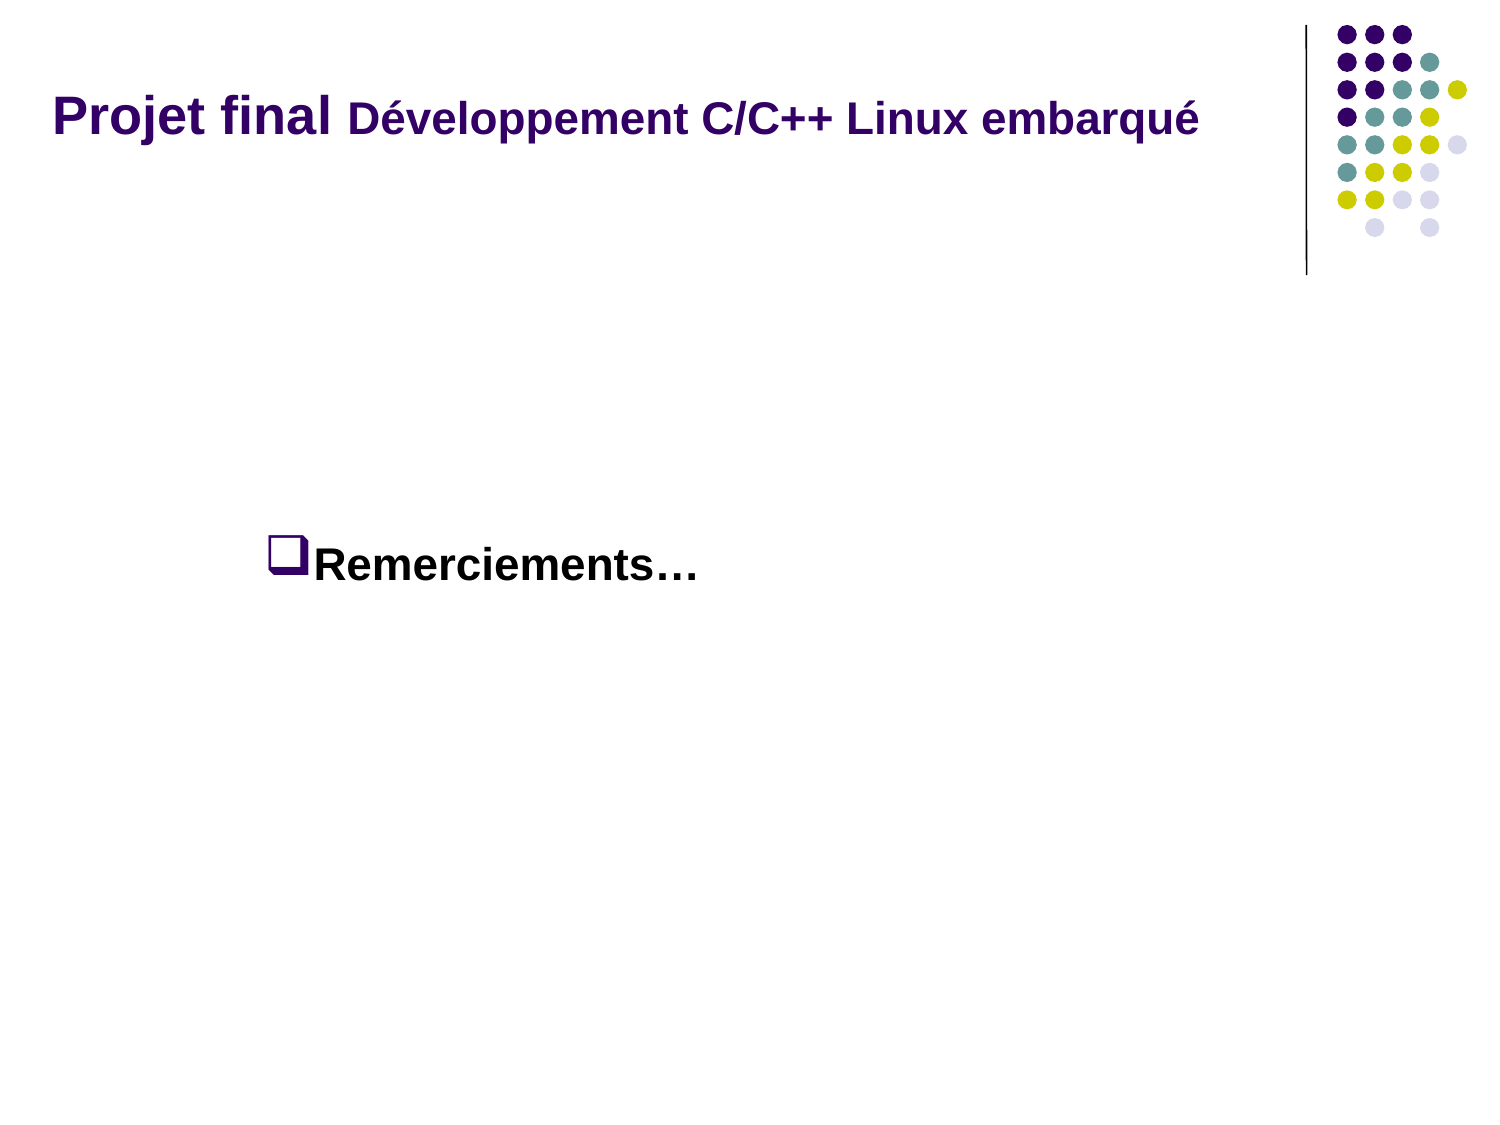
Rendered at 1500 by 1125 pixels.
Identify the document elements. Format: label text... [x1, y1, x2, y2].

text_box Remerciements… [242, 527, 1500, 646]
text_box Projet final Développement C/C++ Linux embarqué [37, 54, 1301, 154]
